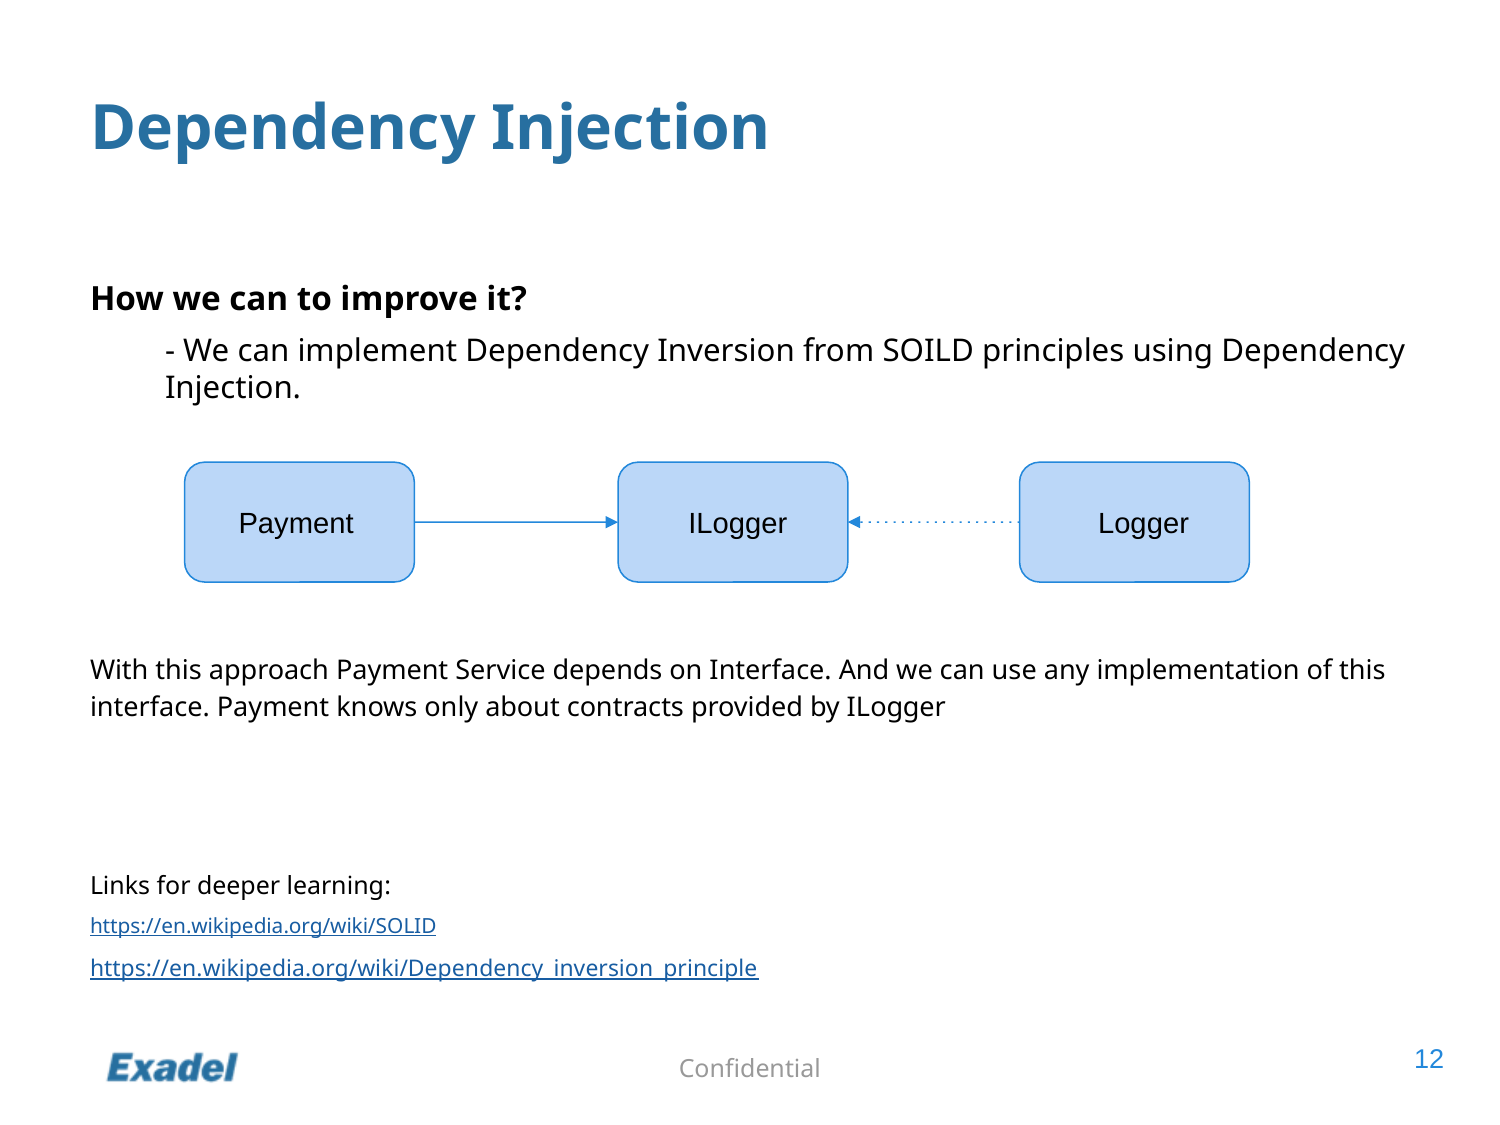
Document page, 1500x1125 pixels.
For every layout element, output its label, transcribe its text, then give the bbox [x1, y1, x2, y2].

text_box ILogger [618, 462, 848, 583]
list How we can to improve it? - We can implement Dependency Inversion from SOILD principles using Dependency Injection. With this approach Payment Service depends on Interface. And we can use any implementation of this interface. Payment knows only about contracts provided by ILogger Links for deeper learning: https://en.wikipedia.org/wiki/SOLID https://en.wikipedia.org/wiki/Dependency_inversion_principle [75, 262, 1425, 1032]
picture [75, 1039, 282, 1102]
text_box Logger [1019, 462, 1250, 583]
text_box Payment [184, 462, 415, 583]
slide_number <number> [1369, 1014, 1460, 1101]
title Dependency Injection [75, 57, 1425, 178]
